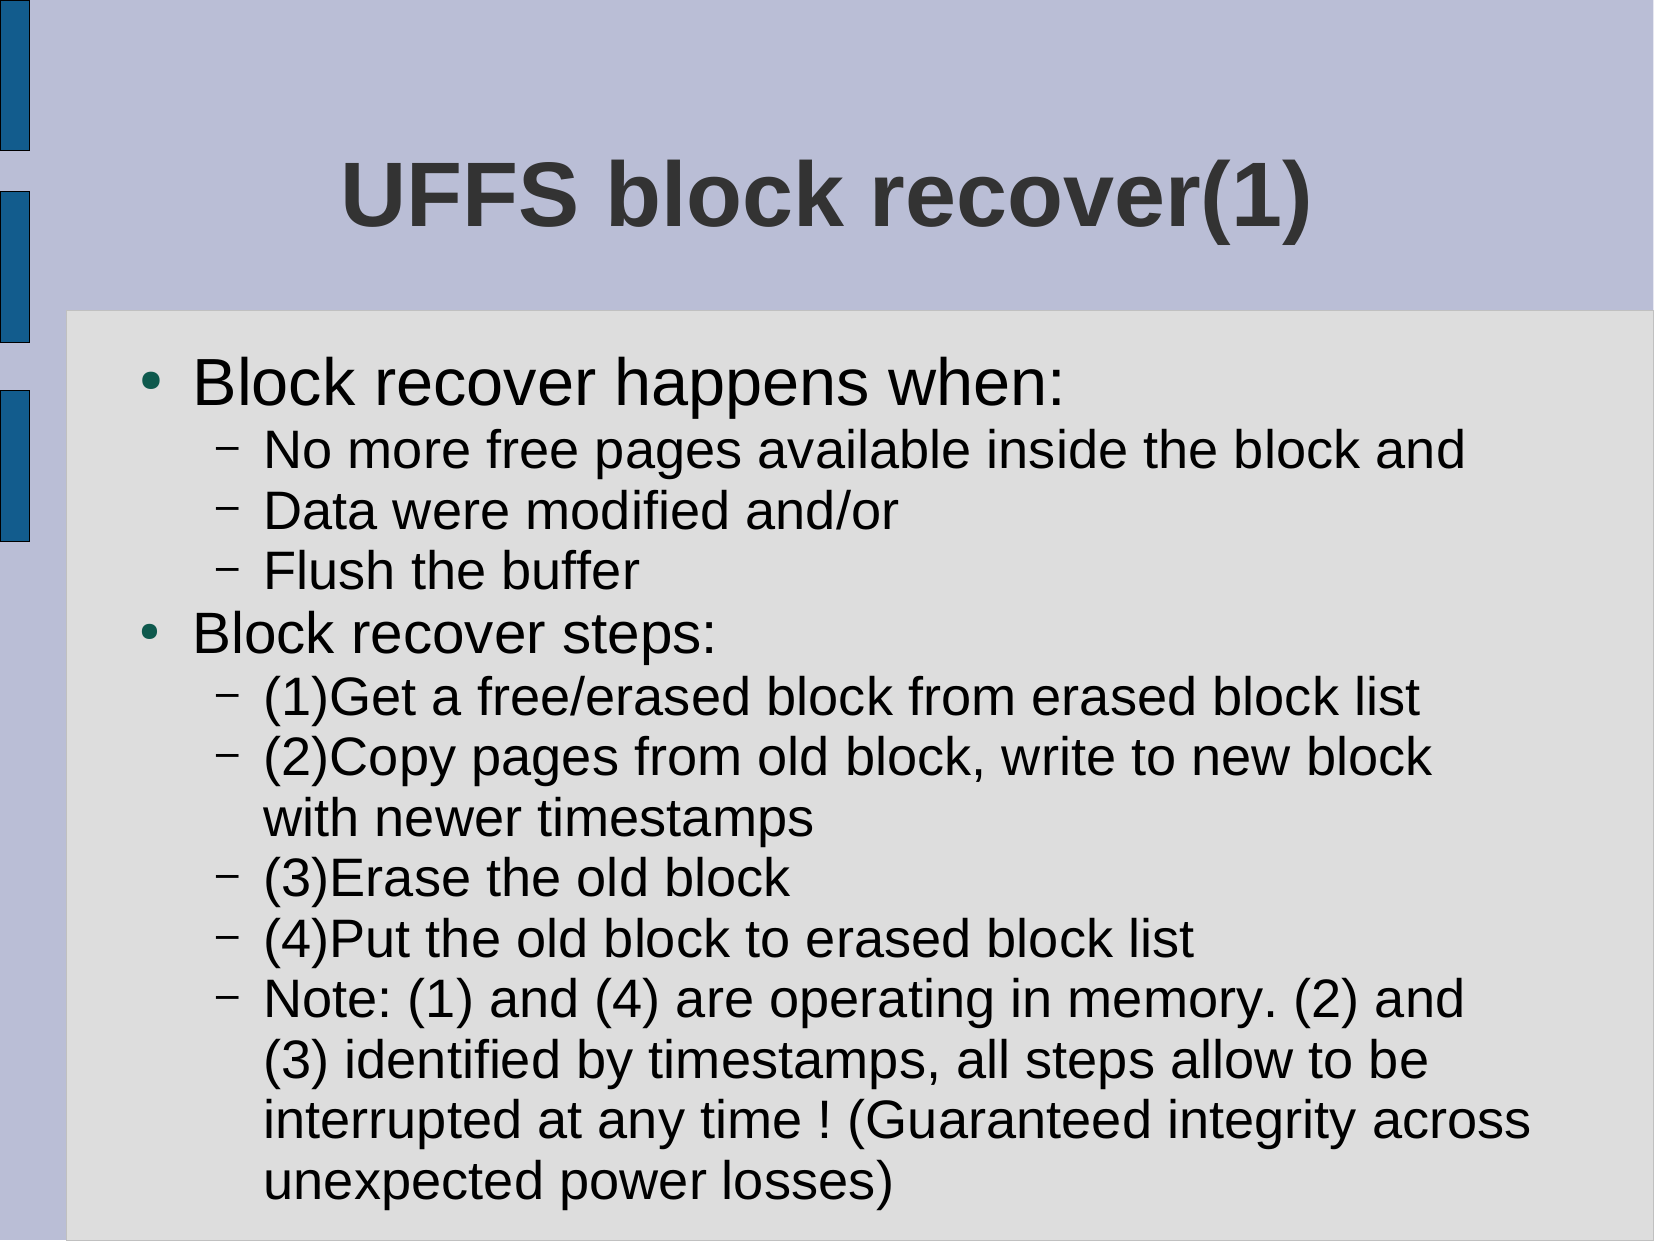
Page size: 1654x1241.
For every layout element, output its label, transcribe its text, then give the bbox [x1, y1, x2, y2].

list Block recover happens when: No more free pages available inside the block and Data were modified and/or Flush the buffer Block recover steps: (1)Get a free/erased block from erased block list (2)Copy pages from old block, write to new block with newer timestamps (3)Erase the old block (4)Put the old block to erased block list Note: (1) and (4) are operating in memory. (2) and (3) identified by timestamps, all steps allow to be interrupted at any time ! (Guaranteed integrity across unexpected power losses) [121, 344, 1534, 1211]
title UFFS block recover(1) [121, 91, 1534, 299]
